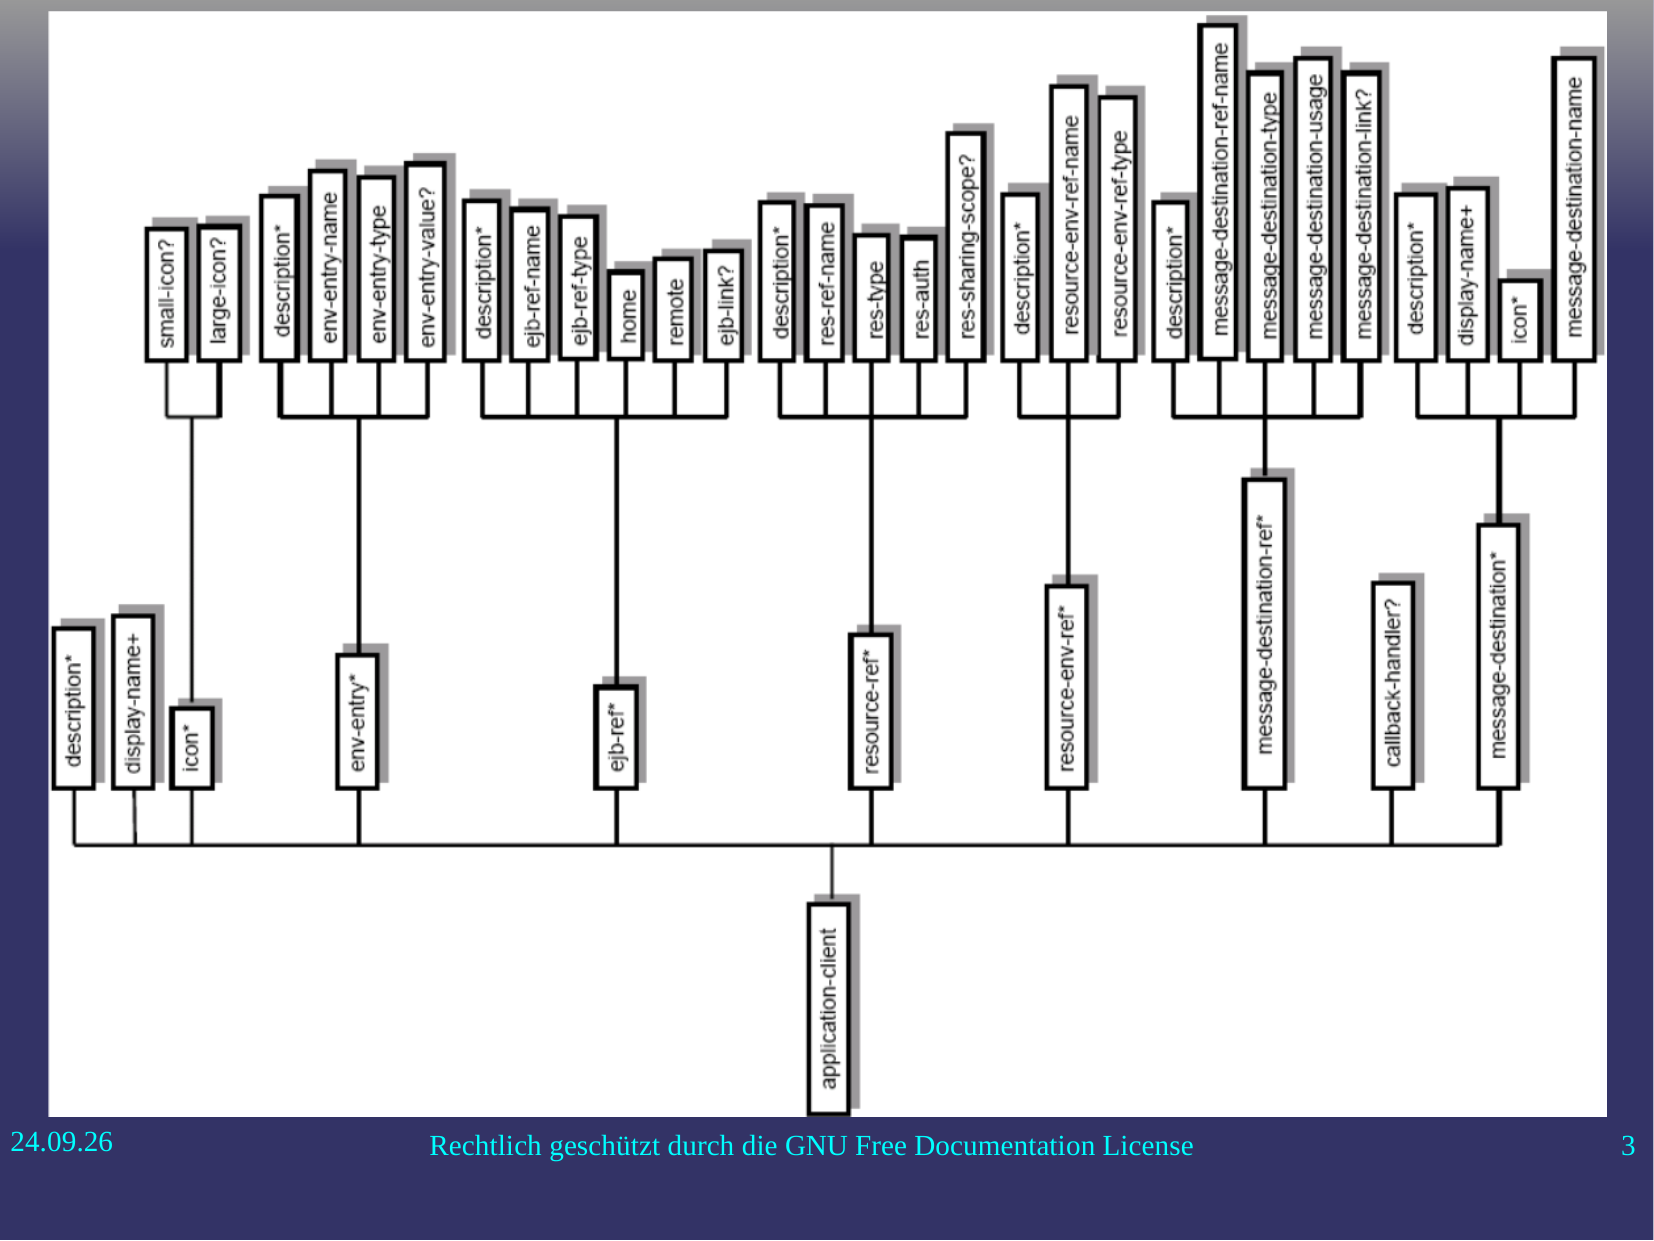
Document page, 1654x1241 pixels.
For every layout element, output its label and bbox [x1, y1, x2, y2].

picture [48, 10, 1607, 1117]
